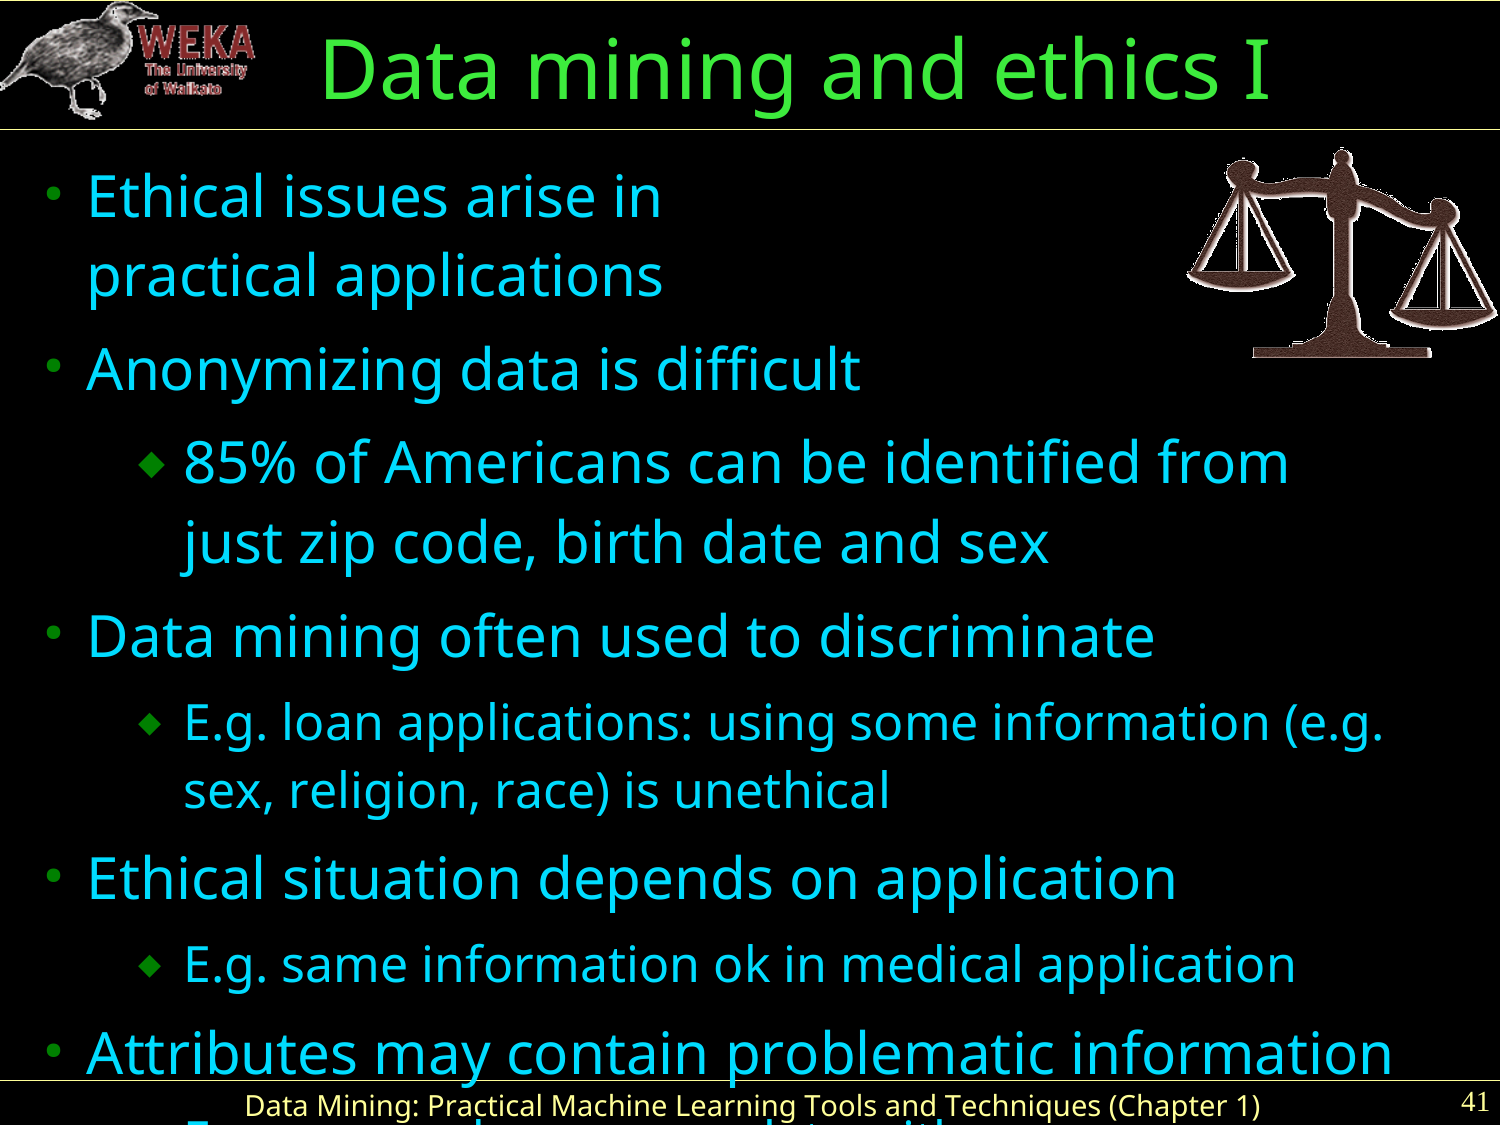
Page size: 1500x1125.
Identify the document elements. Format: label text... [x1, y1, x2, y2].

list Ethical issues arise in practical applications Anonymizing data is difficult 85% of Americans can be identified from just zip code, birth date and sex Data mining often used to discriminate E.g. loan applications: using some information (e.g. sex, religion, race) is unethical Ethical situation depends on application E.g. same information ok in medical application Attributes may contain problematic information E.g. area code may correlate with race [29, 147, 1418, 1078]
picture [0, 1, 266, 129]
title Data mining and ethics I [303, 0, 1495, 147]
picture [1181, 147, 1500, 358]
